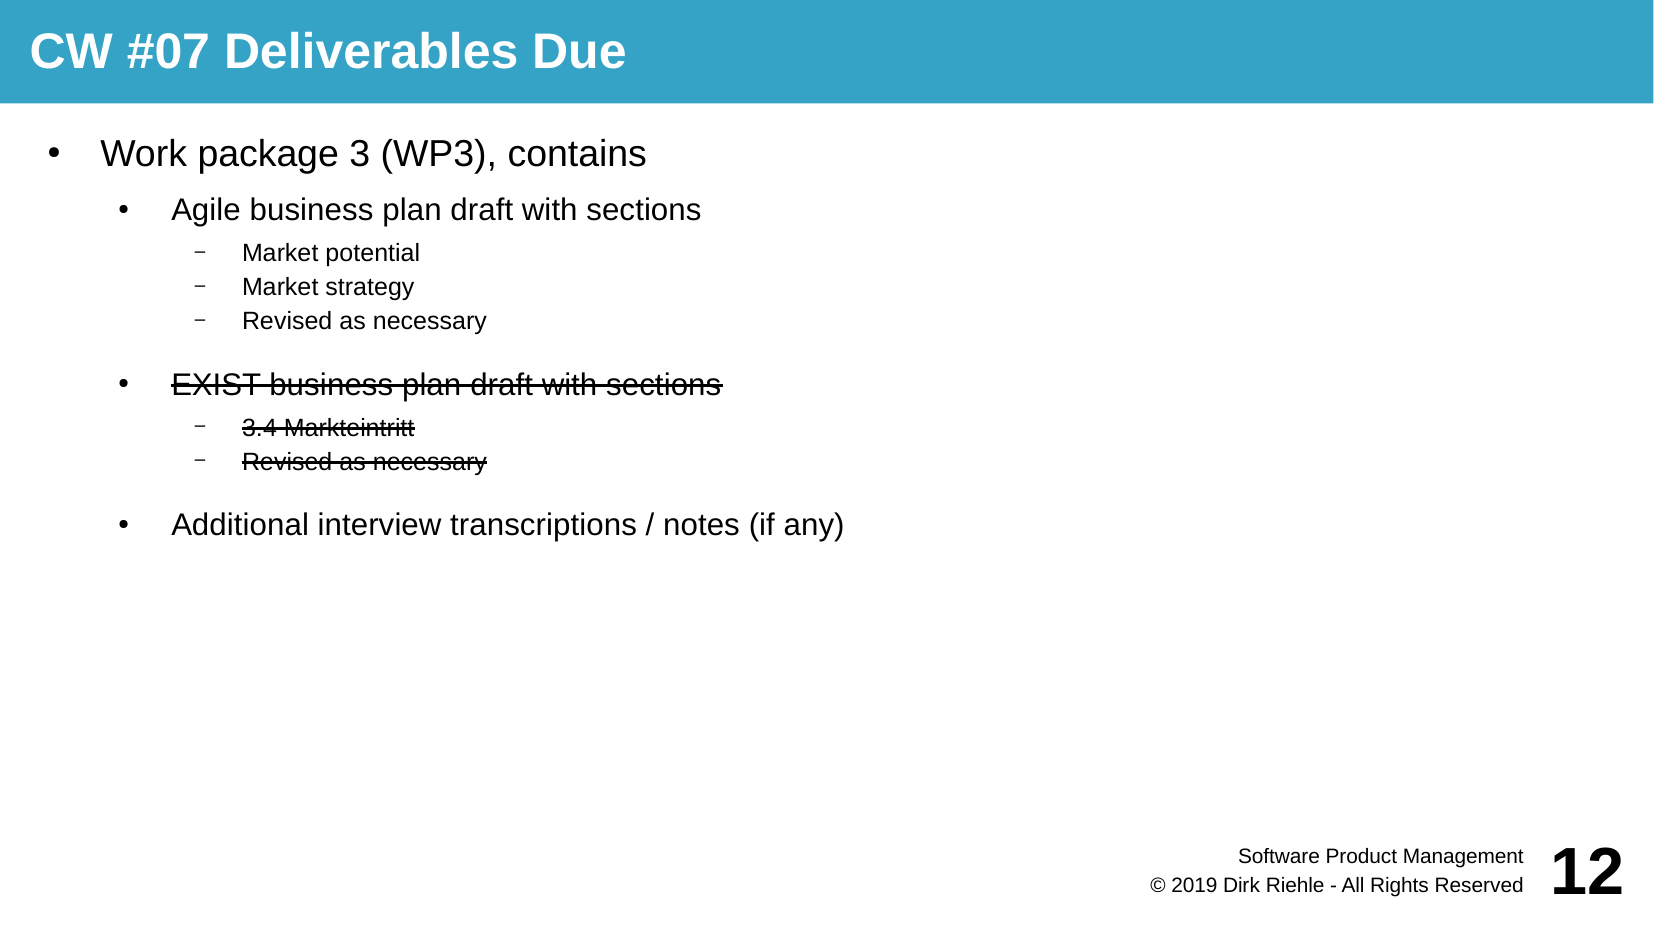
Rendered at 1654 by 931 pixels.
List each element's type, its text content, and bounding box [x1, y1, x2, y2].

list Work package 3 (WP3), contains Agile business plan draft with sections Market potential Market strategy Revised as necessary EXIST business plan draft with sections 3.4 Markteintritt Revised as necessary Additional interview transcriptions / notes (if any) [29, 132, 1625, 813]
title CW #07 Deliverables Due [0, 0, 1654, 104]
